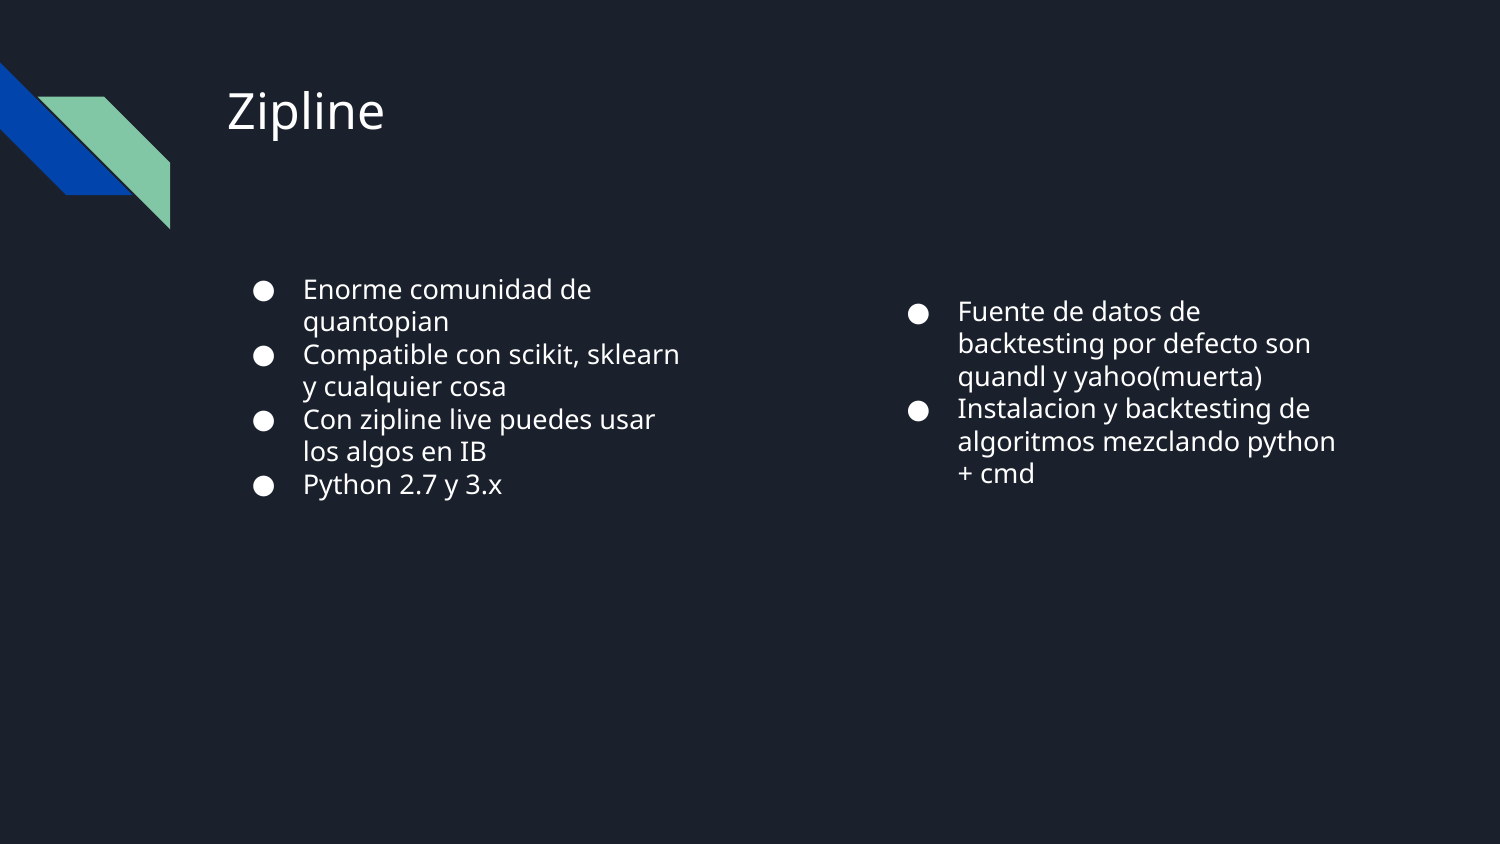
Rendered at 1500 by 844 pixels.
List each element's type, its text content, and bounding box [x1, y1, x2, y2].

list Enorme comunidad de quantopian Compatible con scikit, sklearn y cualquier cosa Con zipline live puedes usar los algos en IB Python 2.7 y 3.x [212, 257, 713, 735]
list Fuente de datos de backtesting por defecto son quandl y yahoo(muerta) Instalacion y backtesting de algoritmos mezclando python + cmd [867, 279, 1368, 757]
title Zipline [212, 64, 1368, 215]
